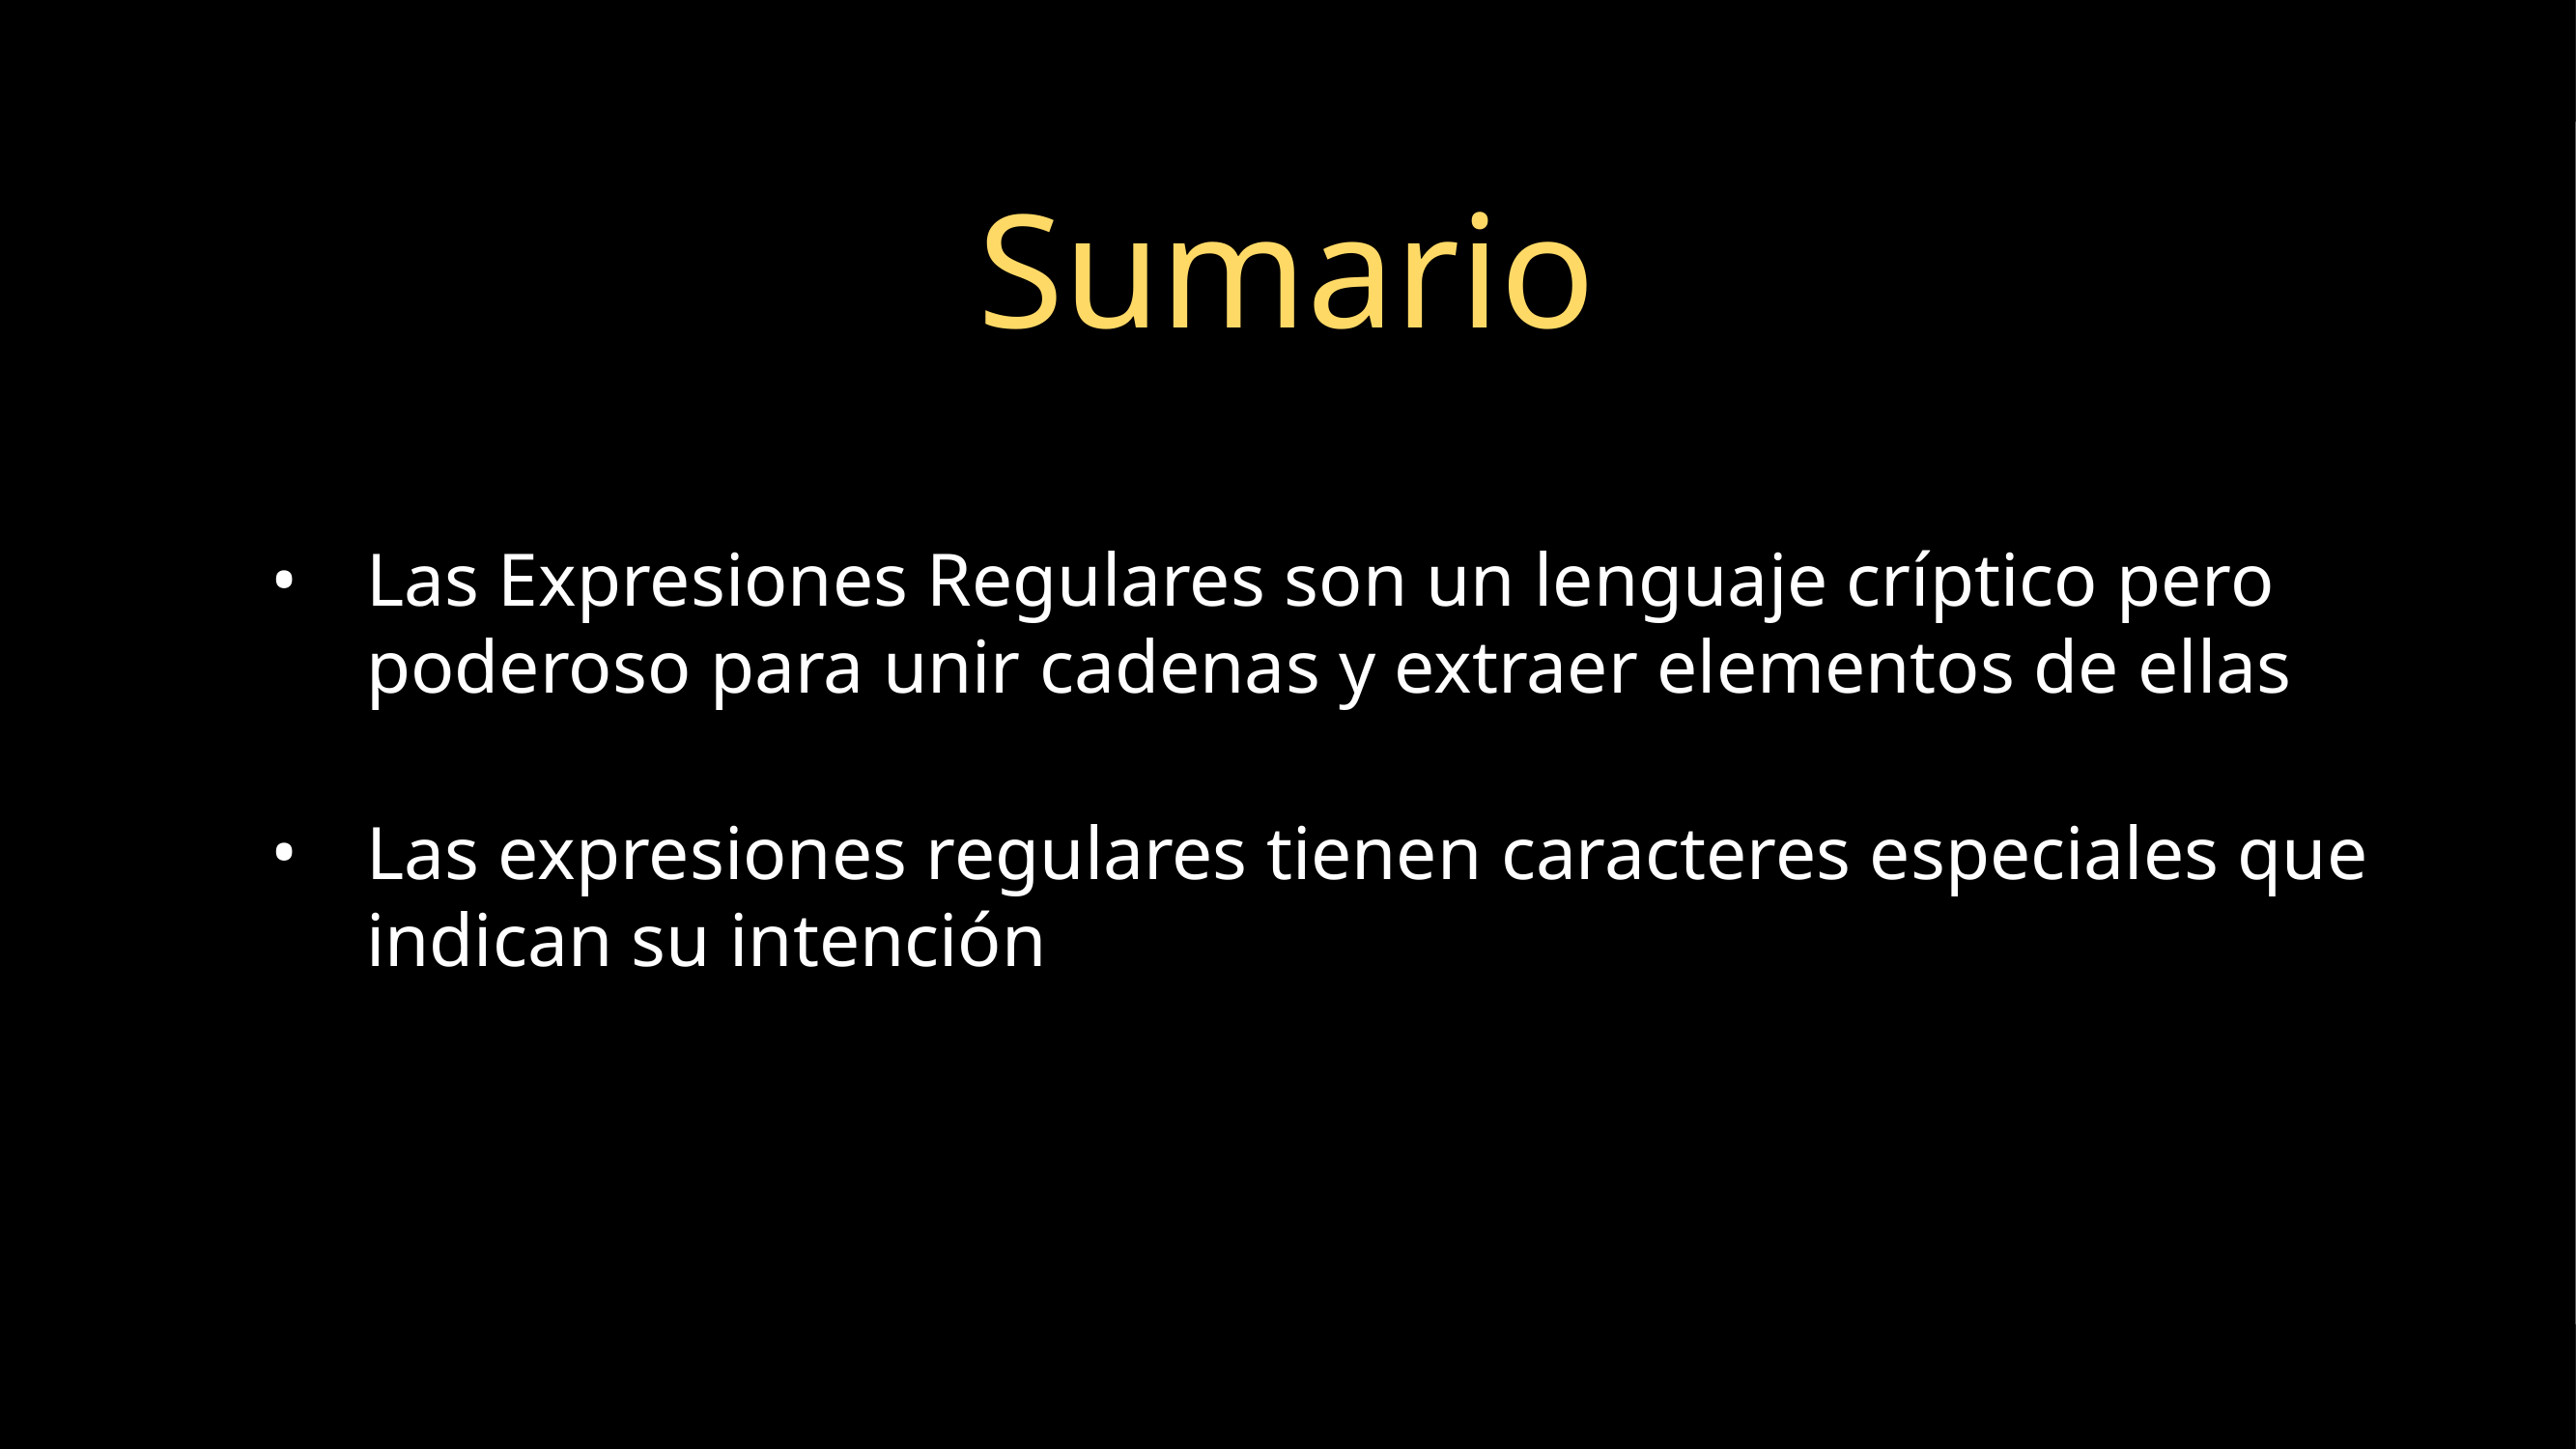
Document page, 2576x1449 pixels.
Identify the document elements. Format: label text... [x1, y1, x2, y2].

list Las Expresiones Regulares son un lenguaje críptico pero poderoso para unir cadenas y extraer elementos de ellas Las expresiones regulares tienen caracteres especiales que indican su intención [183, 412, 2391, 1102]
title Sumario [183, 128, 2391, 403]
